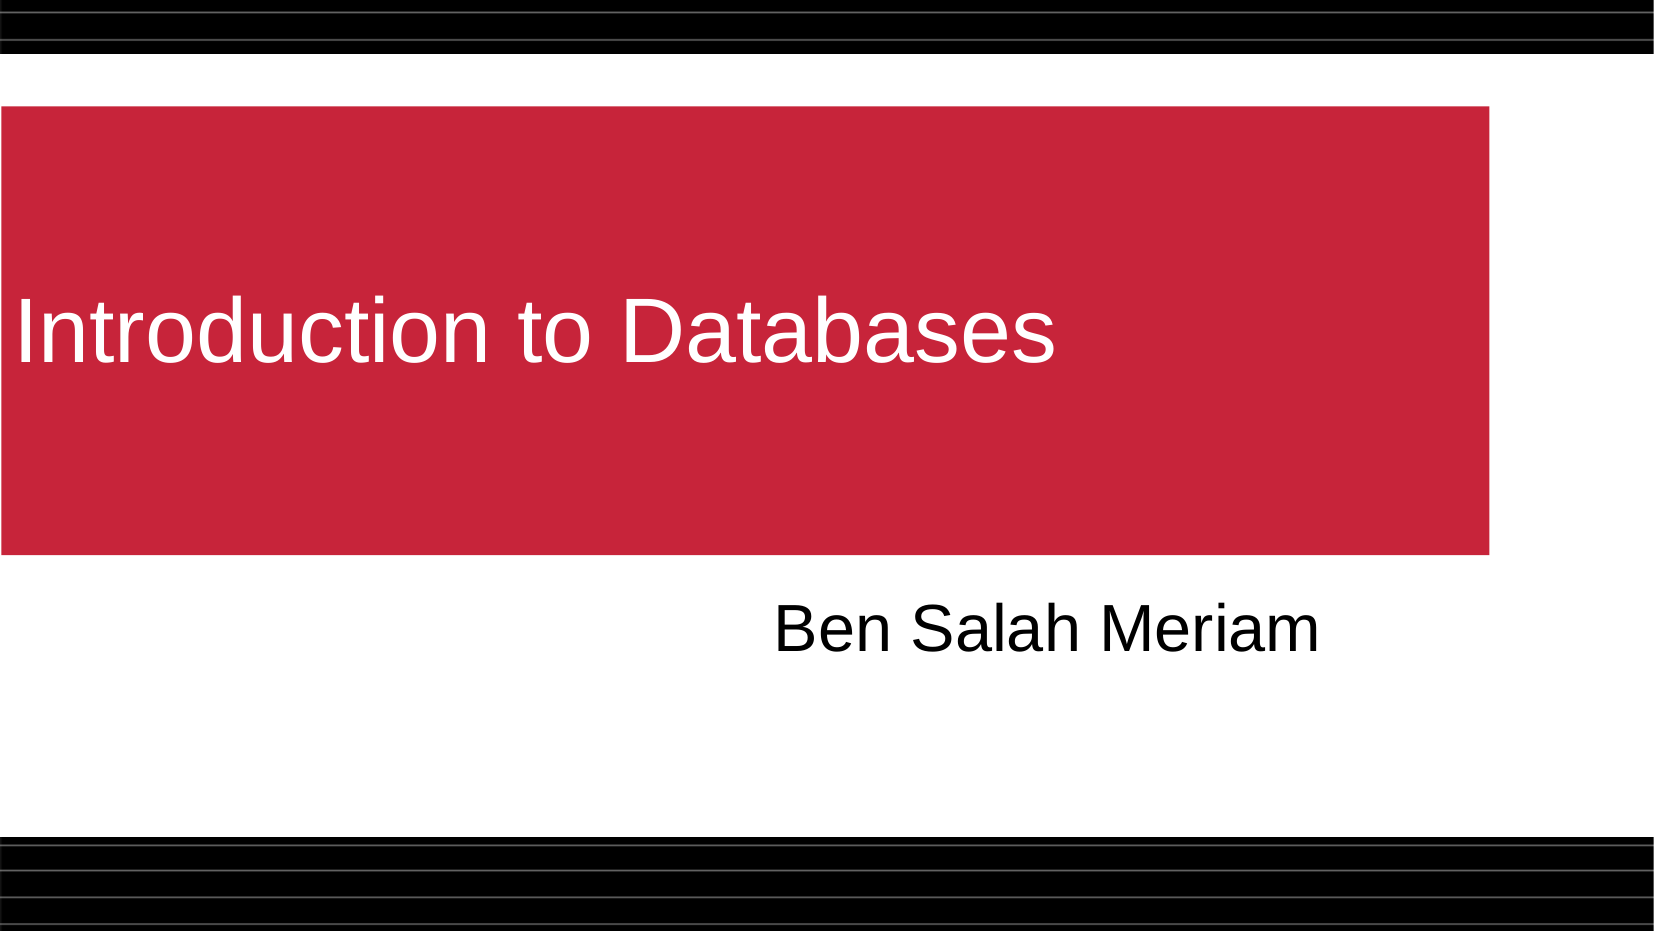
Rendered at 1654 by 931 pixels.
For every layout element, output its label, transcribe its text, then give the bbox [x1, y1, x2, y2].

picture [0, 837, 1654, 931]
picture [0, 0, 1654, 54]
subtitle Ben Salah Meriam [625, 590, 1489, 804]
title Introduction to Databases [1, 106, 1490, 556]
